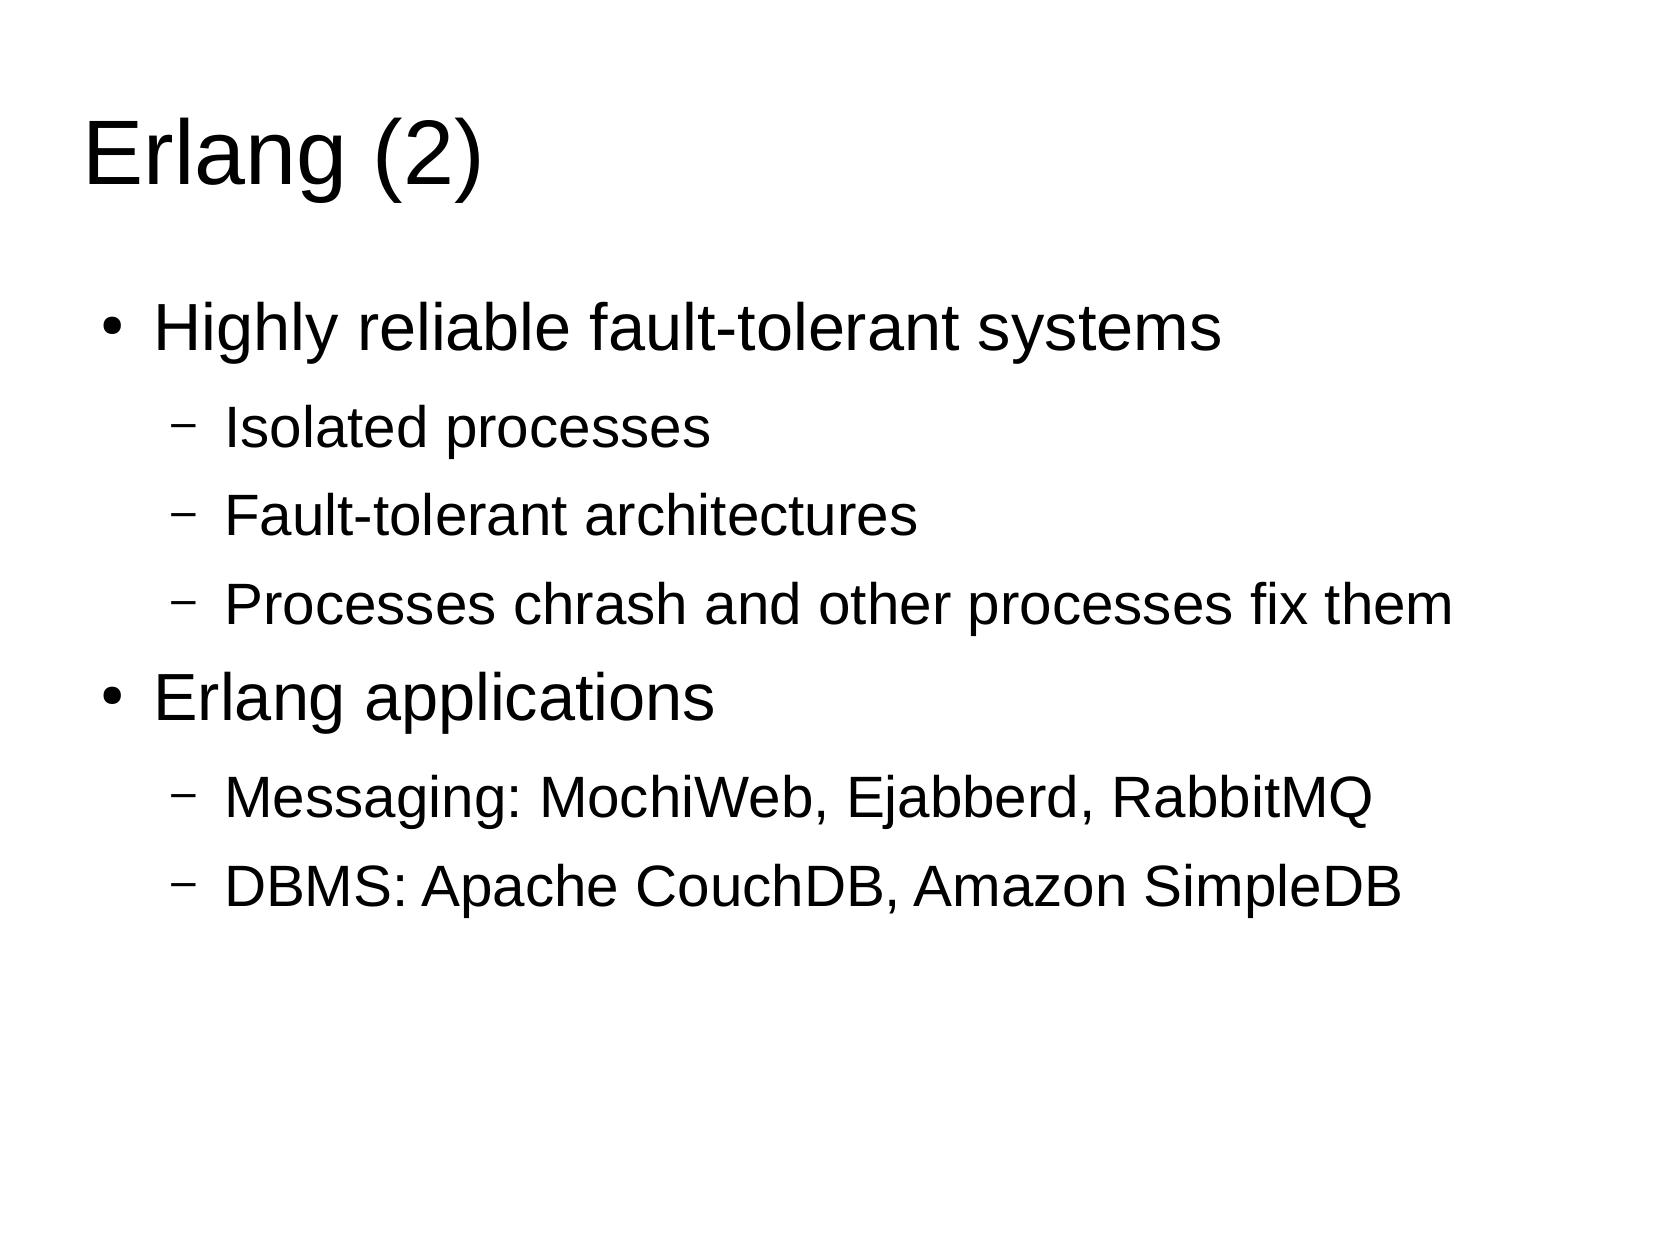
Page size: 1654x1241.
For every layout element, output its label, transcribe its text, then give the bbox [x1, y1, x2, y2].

title Erlang (2) [82, 49, 1571, 257]
list Highly reliable fault-tolerant systems Isolated processes Fault-tolerant architectures Processes chrash and other processes fix them Erlang applications Messaging: MochiWeb, Ejabberd, RabbitMQ DBMS: Apache CouchDB, Amazon SimpleDB [82, 290, 1571, 1010]
